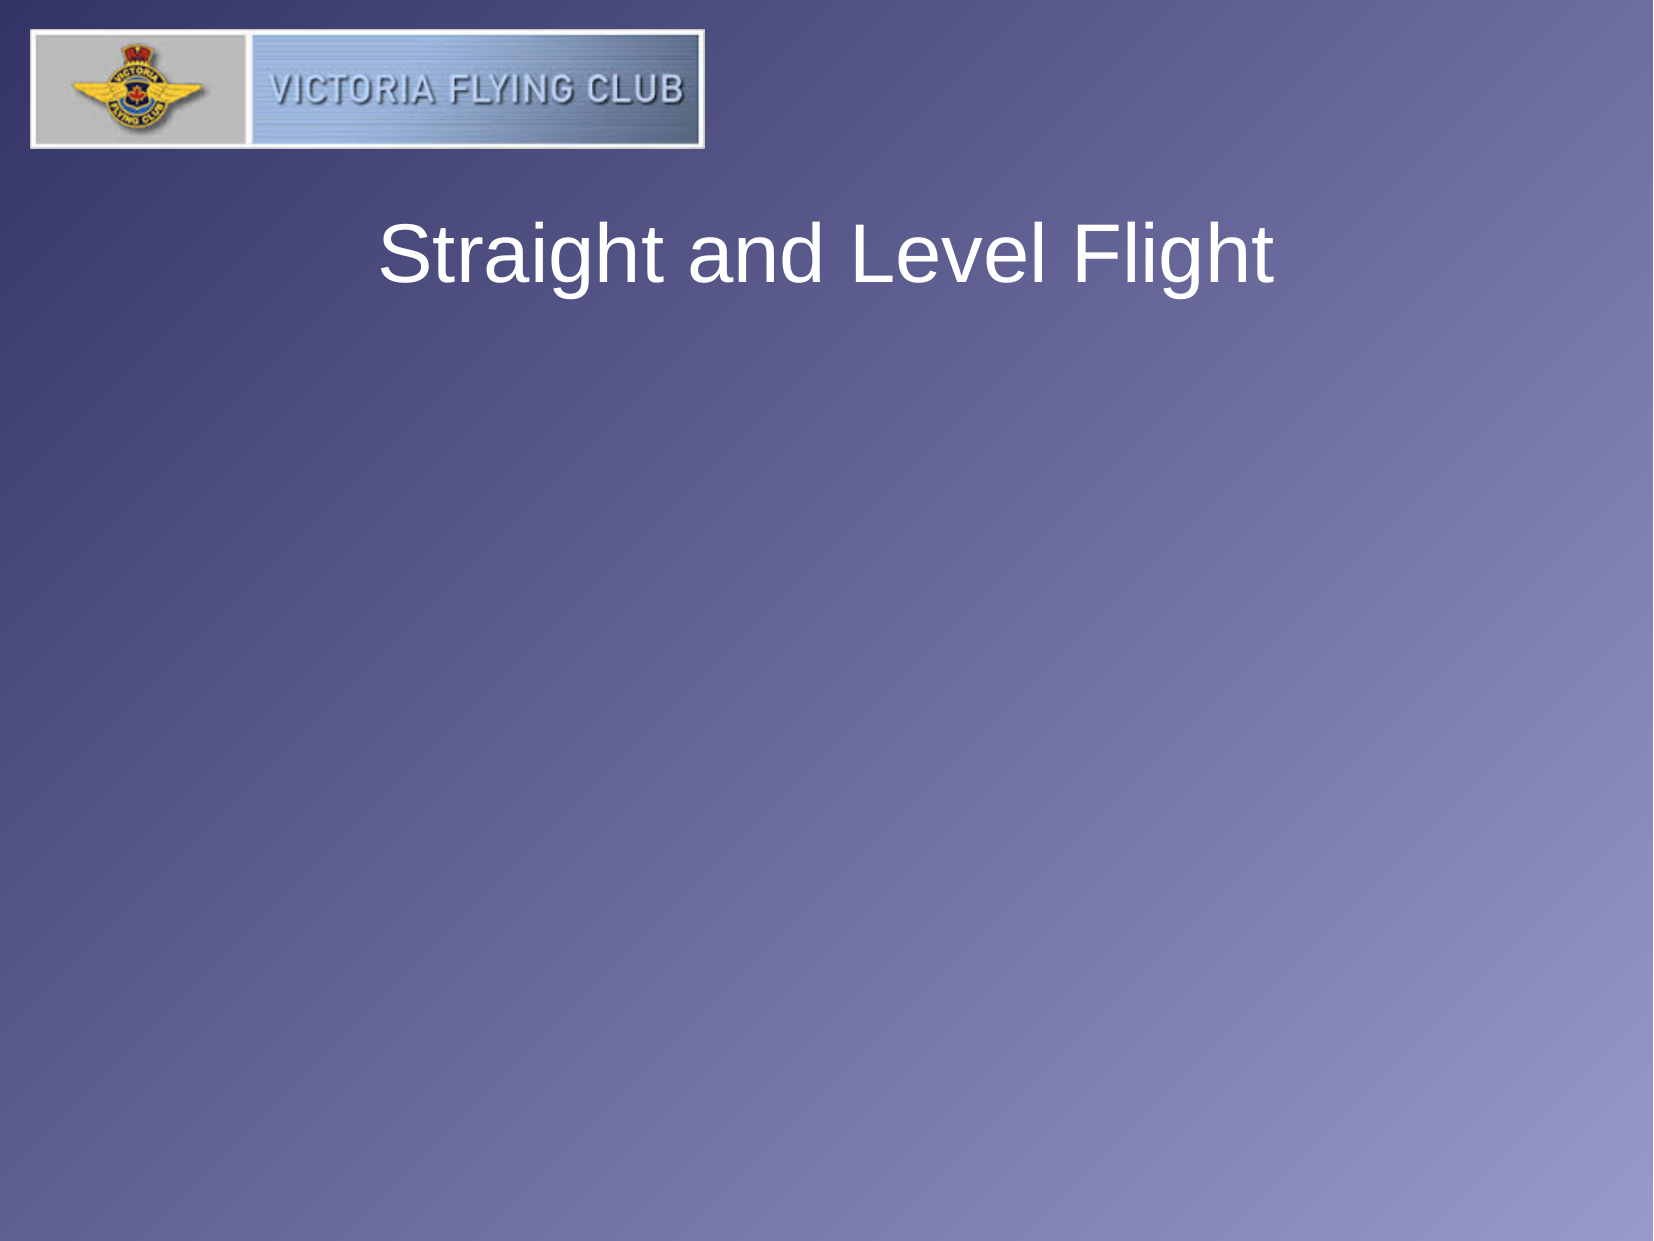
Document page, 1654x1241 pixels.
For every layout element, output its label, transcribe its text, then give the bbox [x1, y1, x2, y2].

title Straight and Level Flight [82, 150, 1571, 358]
picture [30, 29, 705, 149]
